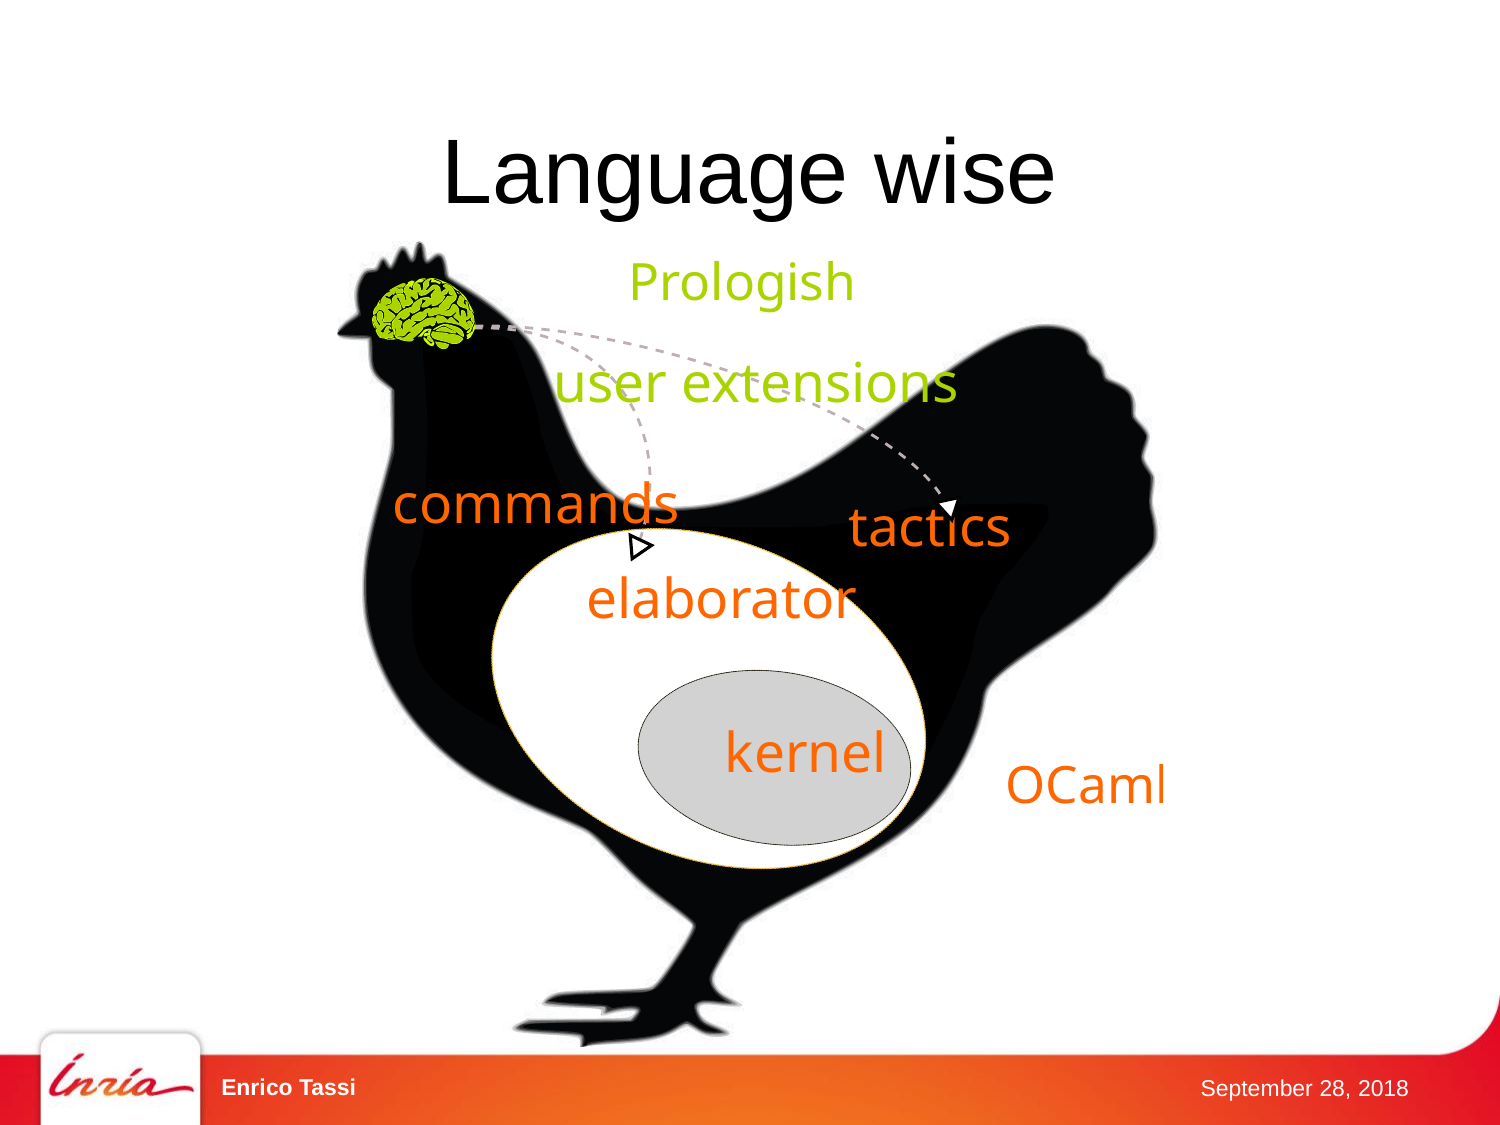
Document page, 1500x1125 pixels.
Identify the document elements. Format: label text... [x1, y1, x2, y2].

picture [0, 241, 1500, 1125]
title Language wise [131, 77, 1369, 266]
